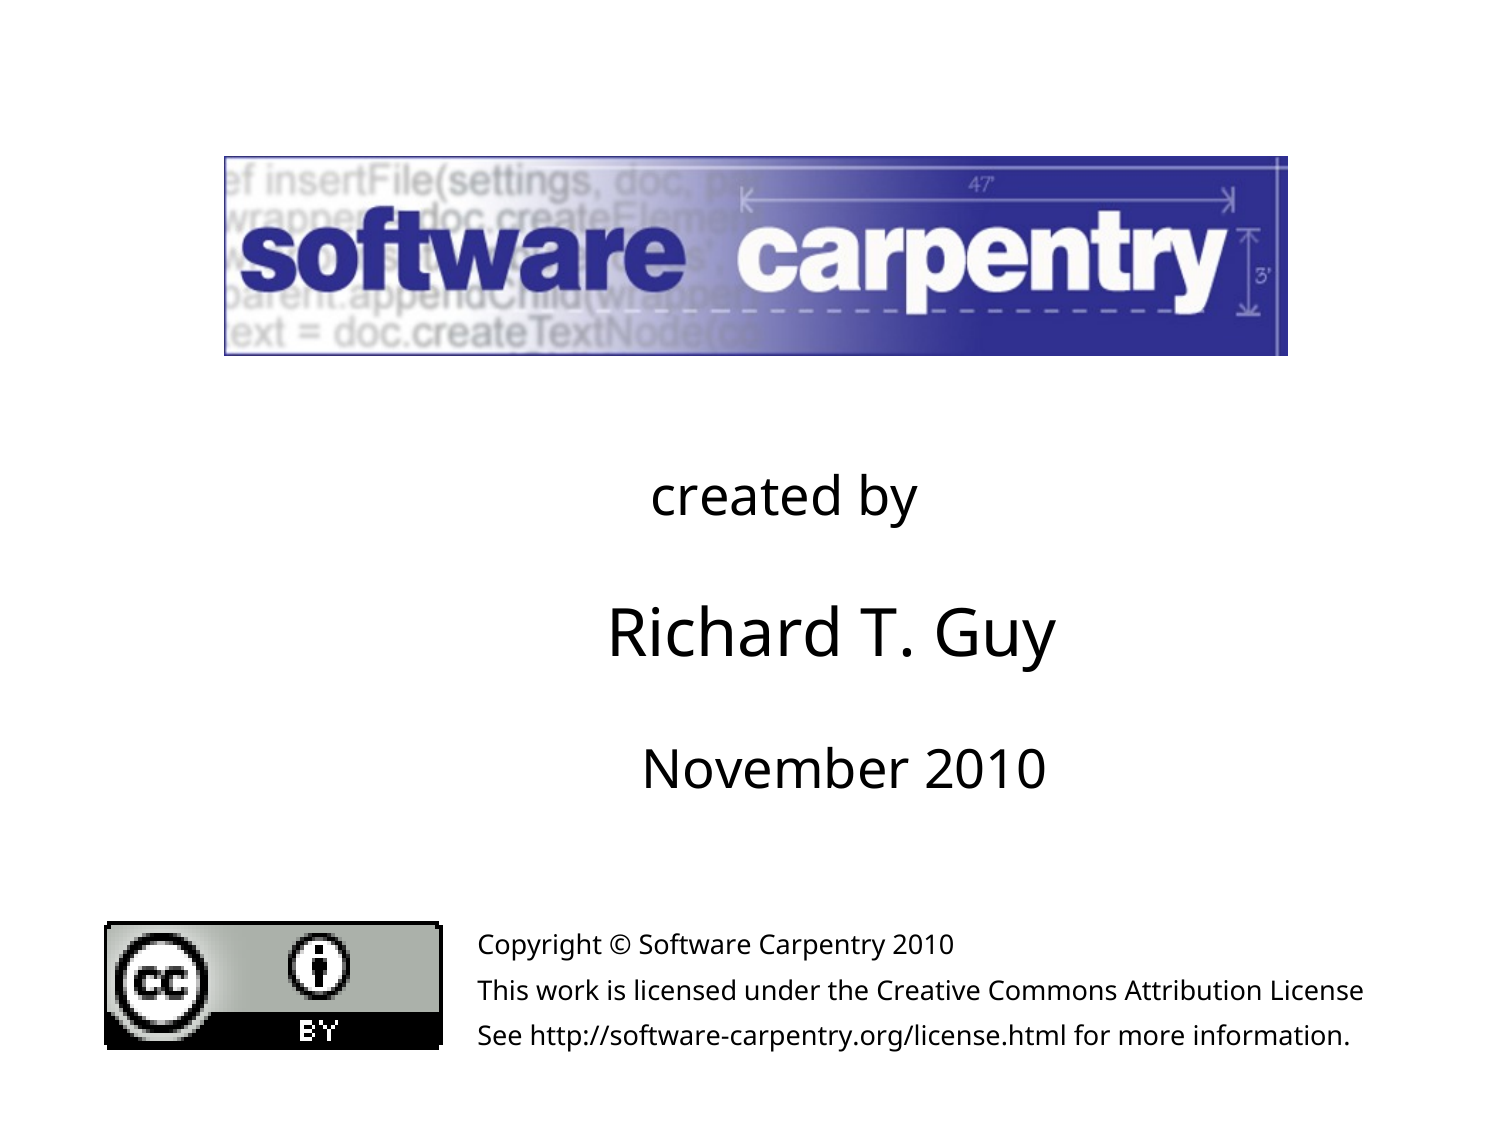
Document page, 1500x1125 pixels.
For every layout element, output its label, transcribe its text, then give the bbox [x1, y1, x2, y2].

text_box Copyright © Software Carpentry 2010 This work is licensed under the Creative Commons Attribution License See http://software-carpentry.org/license.html for more information. [463, 920, 1428, 1056]
text_box created by [866, 489, 875, 512]
picture [224, 156, 1288, 356]
text_box November 2010 [627, 726, 884, 801]
text_box Richard T. Guy [592, 581, 920, 670]
picture [104, 921, 443, 1050]
text_box created by [637, 453, 875, 527]
